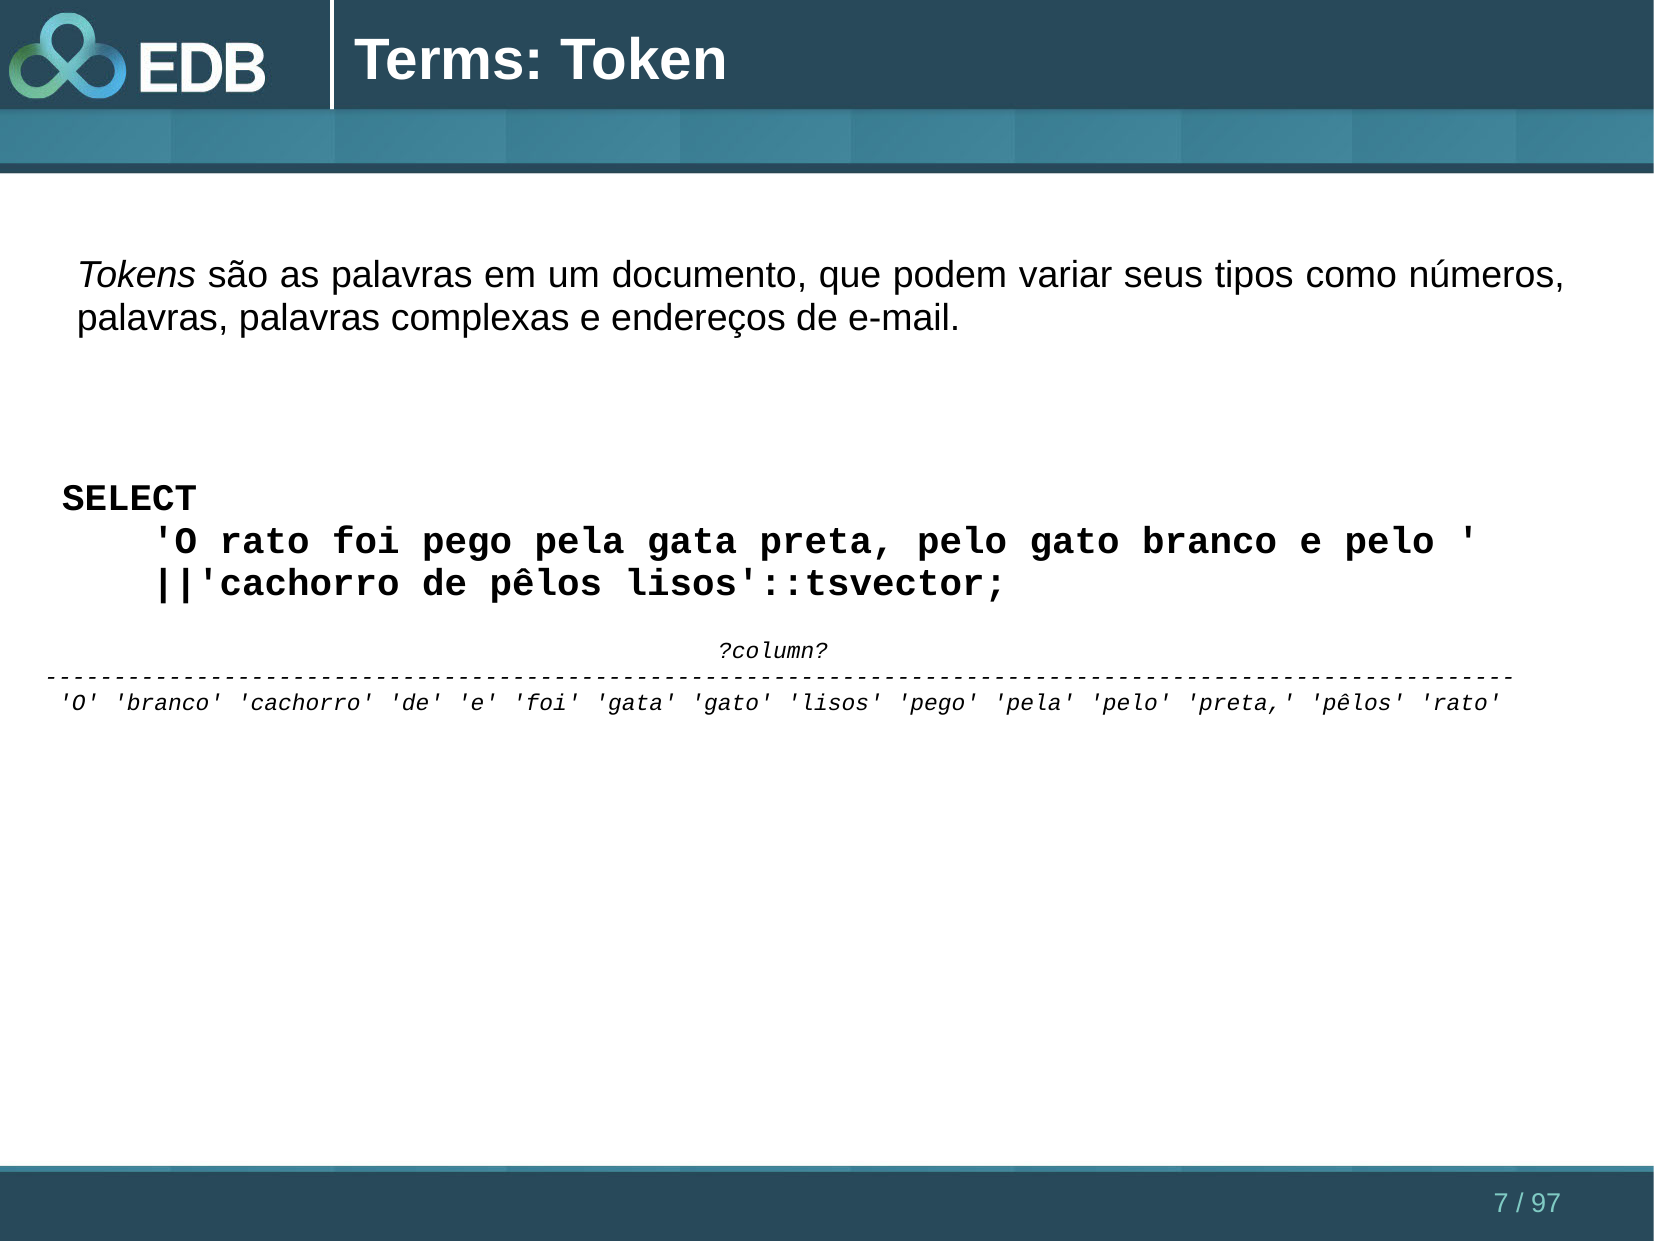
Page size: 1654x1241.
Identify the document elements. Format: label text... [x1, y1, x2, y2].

text_box SELECT 'O rato foi pego pela gata preta, pelo gato branco e pelo ' ||'cachorro de pêlos lisos'::tsvector; [47, 472, 1565, 631]
list Tokens são as palavras em um documento, que podem variar seus tipos como números, palavras, palavras complexas e endereços de e-mail. [76, 253, 1565, 338]
text_box ?column? ----------------------------------------------------------------------------------------------------------- 'O' 'branco' 'cachorro' 'de' 'e' 'foi' 'gata' 'gato' 'lisos' 'pego' 'pela' 'pelo' 'preta,' 'pêlos' 'rato' [29, 631, 1625, 726]
picture [0, 0, 1654, 1241]
title Terms: Token [354, 26, 1595, 92]
